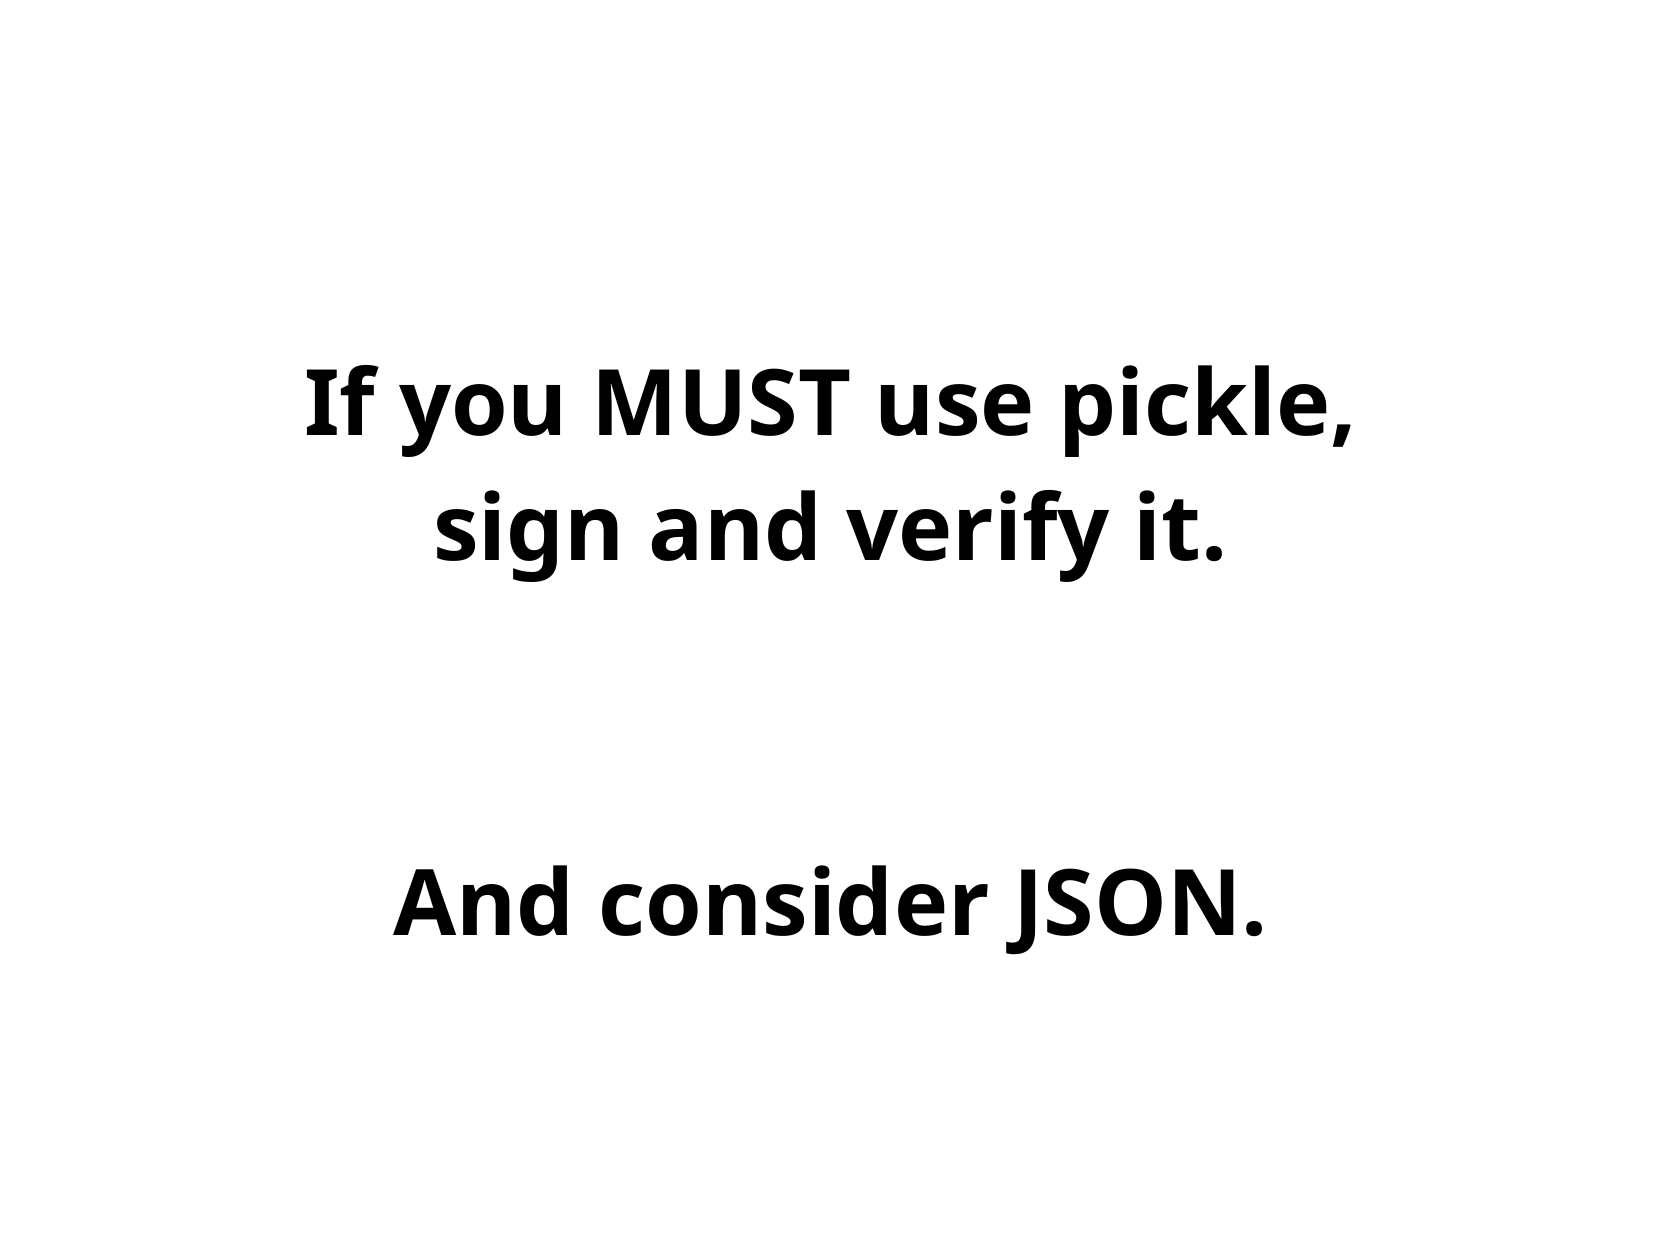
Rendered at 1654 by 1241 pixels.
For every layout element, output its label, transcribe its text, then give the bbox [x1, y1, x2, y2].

subtitle If you MUST use pickle, sign and verify it. And consider JSON. [86, 120, 1576, 1180]
